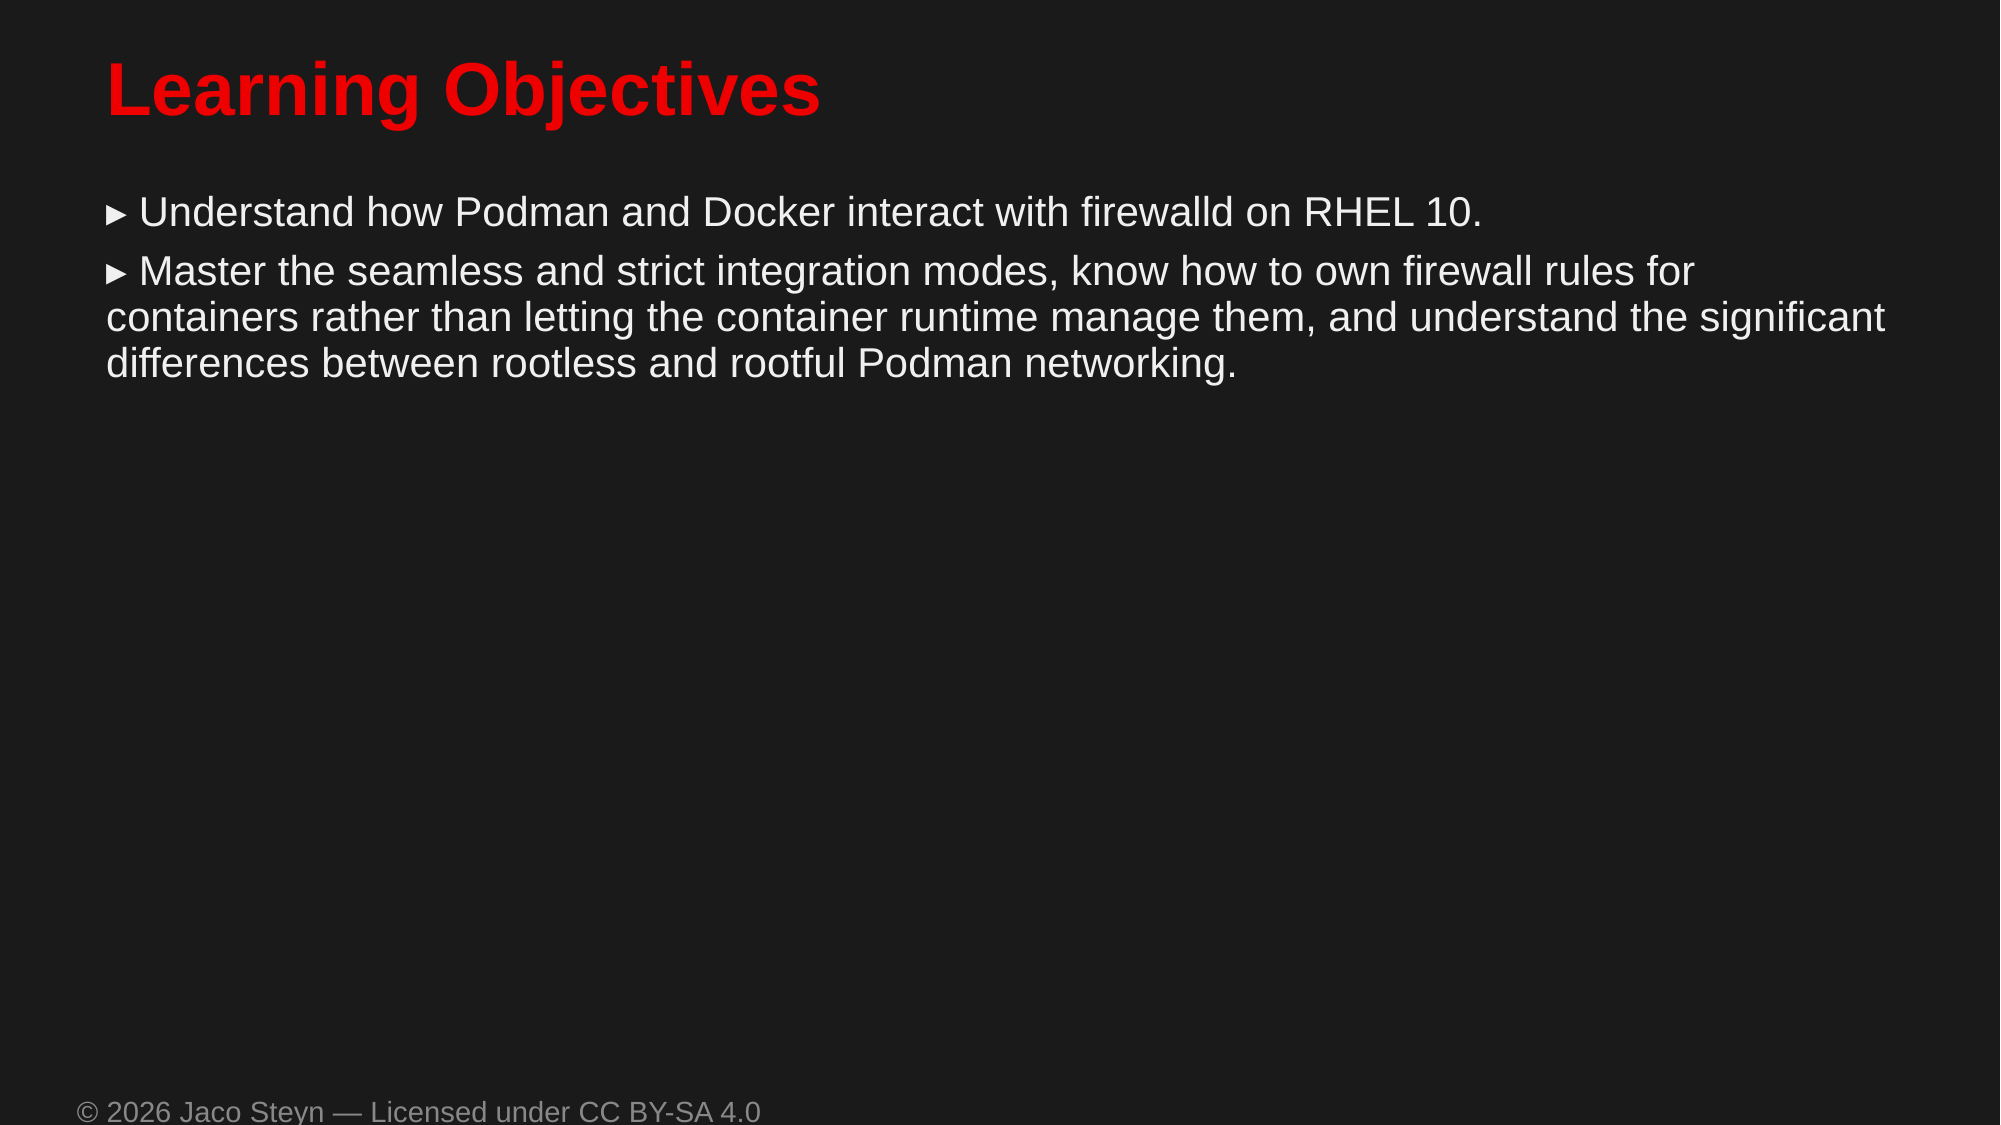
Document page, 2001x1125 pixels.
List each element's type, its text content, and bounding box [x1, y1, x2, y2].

text_box ▸ Understand how Podman and Docker interact with firewalld on RHEL 10. ▸ Master the seamless and strict integration modes, know how to own firewall rules for containers rather than letting the container runtime manage them, and understand the significant differences between rootless and rootful Podman networking. [88, 177, 1912, 1083]
text_box © 2026 Jaco Steyn — Licensed under CC BY-SA 4.0 [59, 1083, 1942, 1120]
text_box Learning Objectives [88, 35, 1912, 154]
